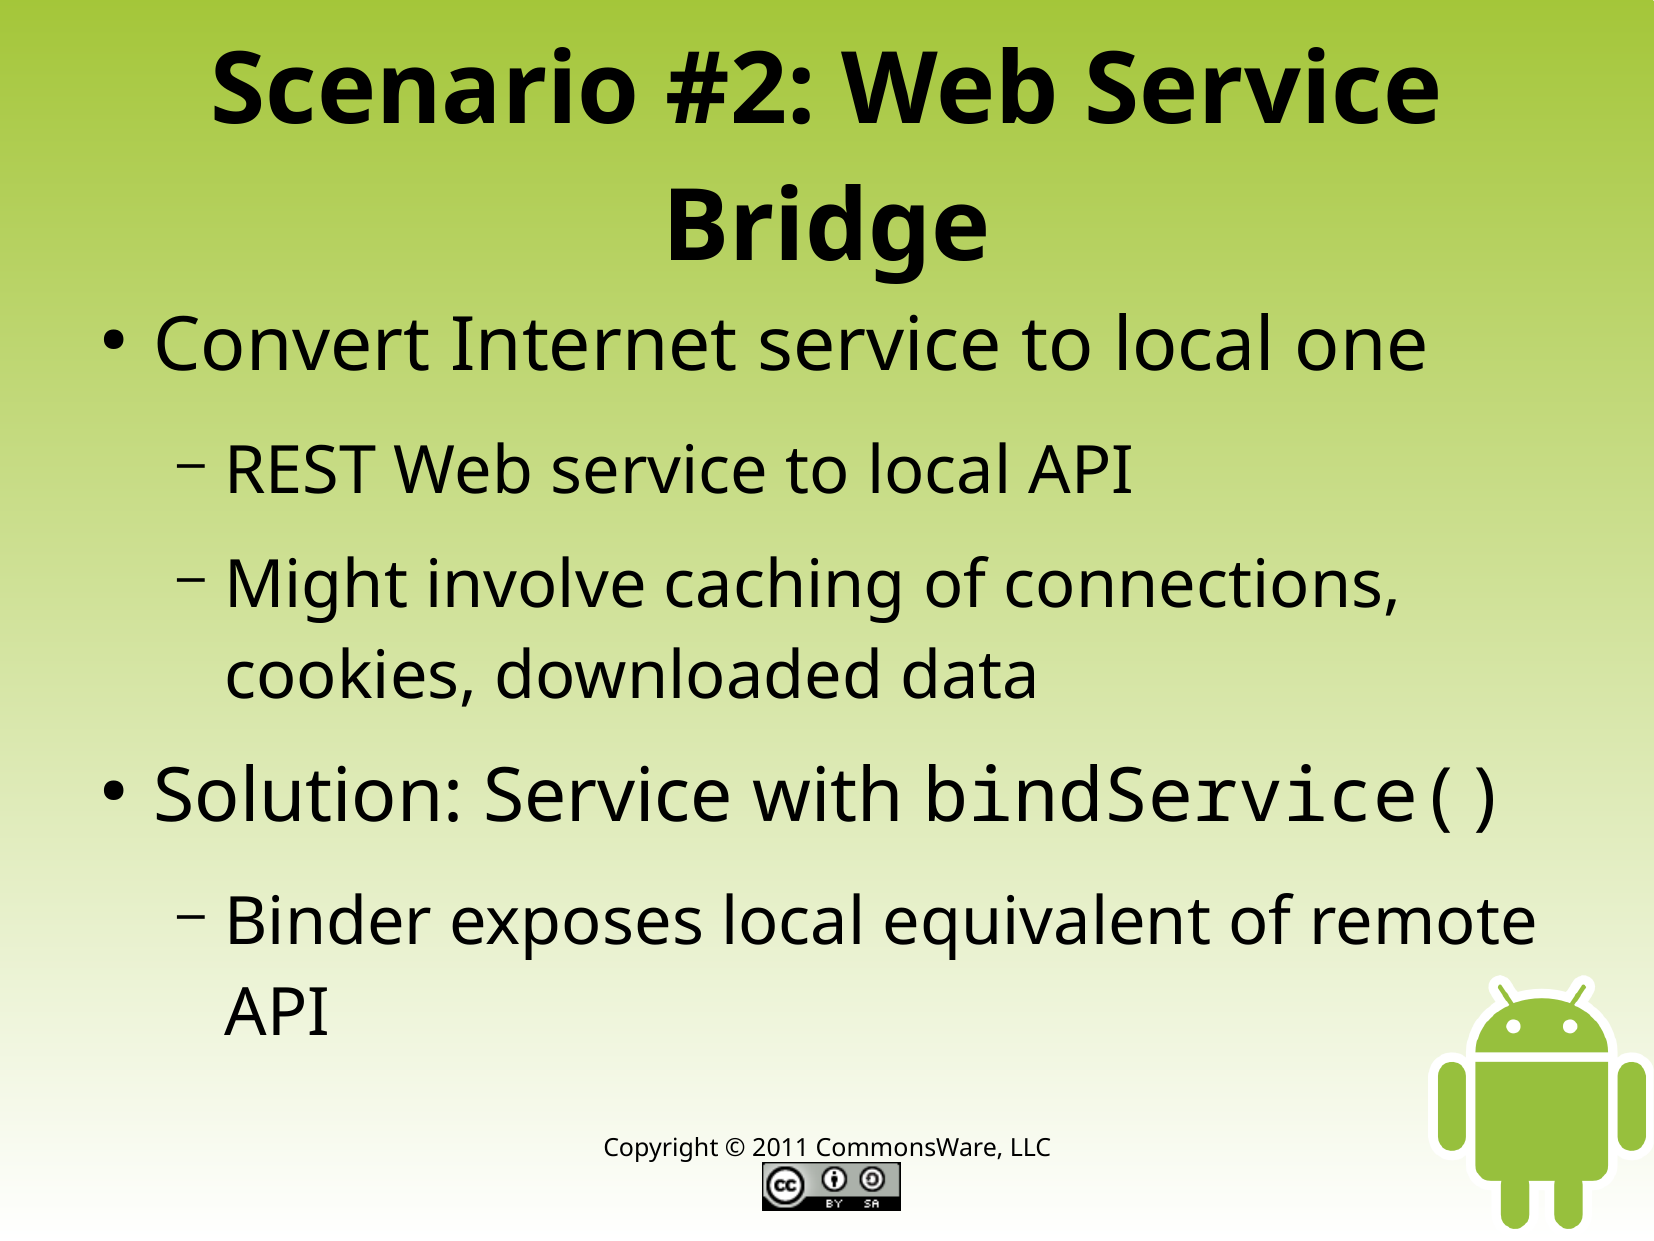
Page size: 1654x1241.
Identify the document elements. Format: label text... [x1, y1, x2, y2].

picture [762, 1162, 901, 1211]
picture [1428, 975, 1654, 1238]
list Convert Internet service to local one REST Web service to local API Might involve caching of connections, cookies, downloaded data Solution: Service with bindService() Binder exposes local equivalent of remote API [82, 290, 1571, 1109]
title Scenario #2: Web Service Bridge [82, 49, 1571, 257]
